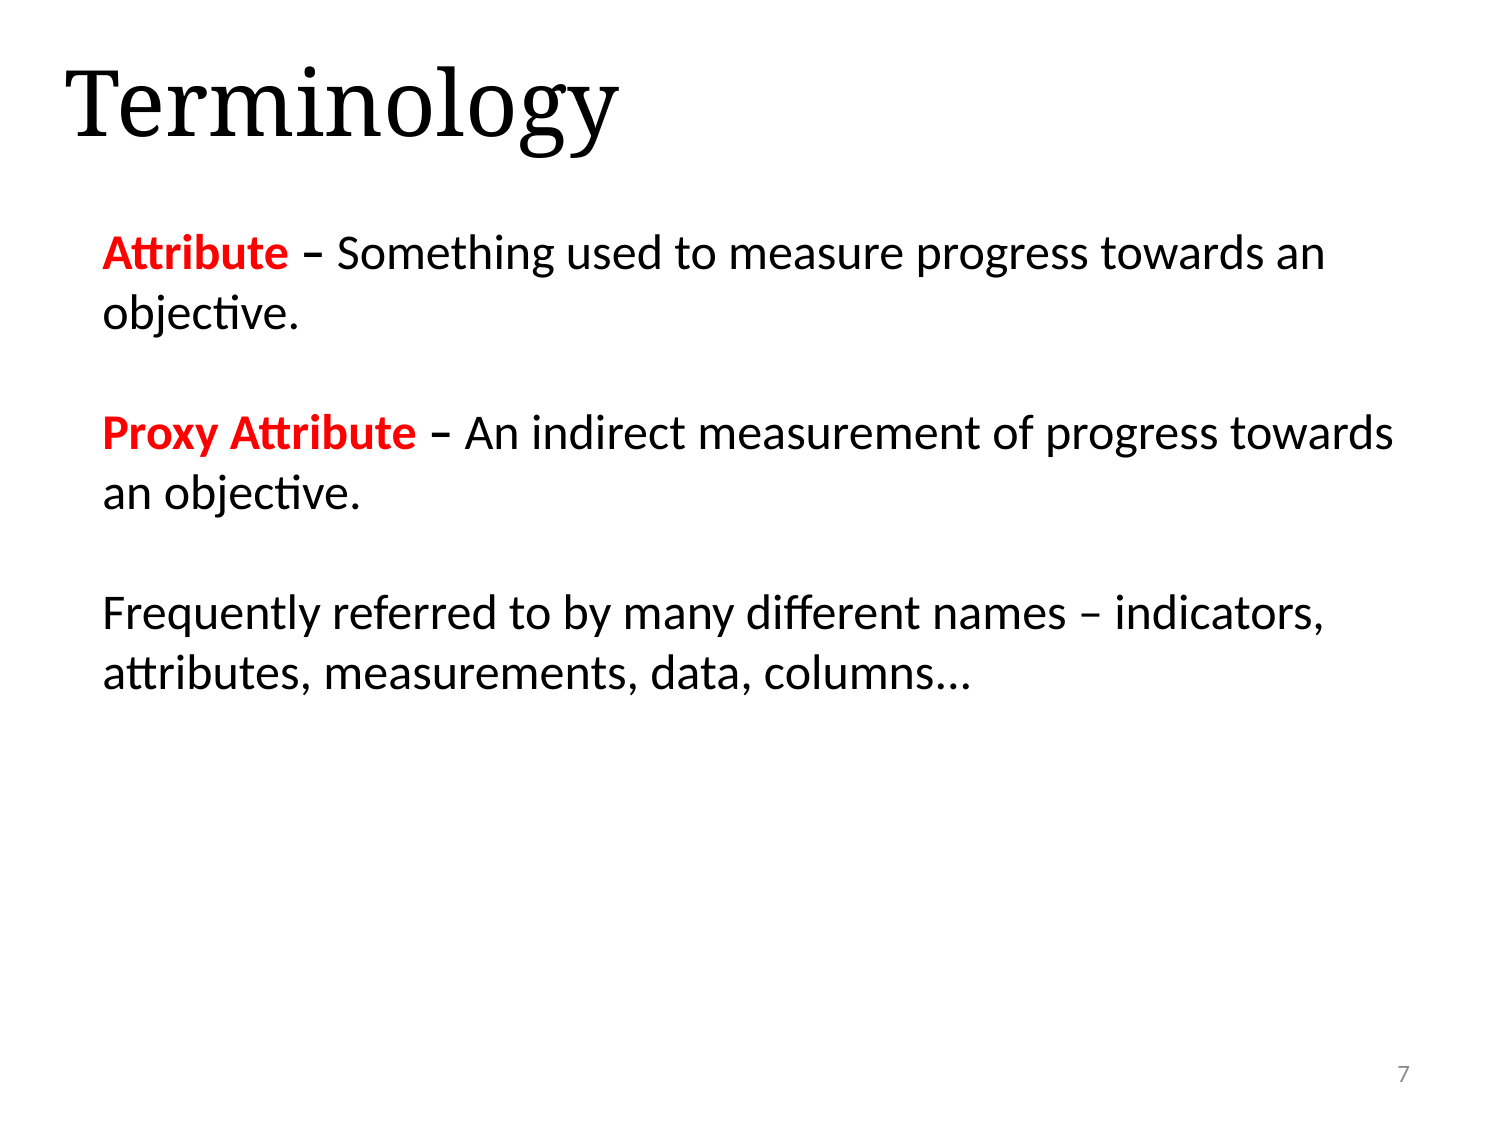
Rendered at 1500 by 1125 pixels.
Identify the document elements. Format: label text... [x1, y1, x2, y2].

text_box Terminology [50, 37, 825, 163]
text_box Attribute – Something used to measure progress towards an objective. Proxy Attribute – An indirect measurement of progress towards an objective. Frequently referred to by many different names – indicators, attributes, measurements, data, columns... [87, 212, 1413, 708]
slide_number <number> [1074, 1042, 1425, 1103]
